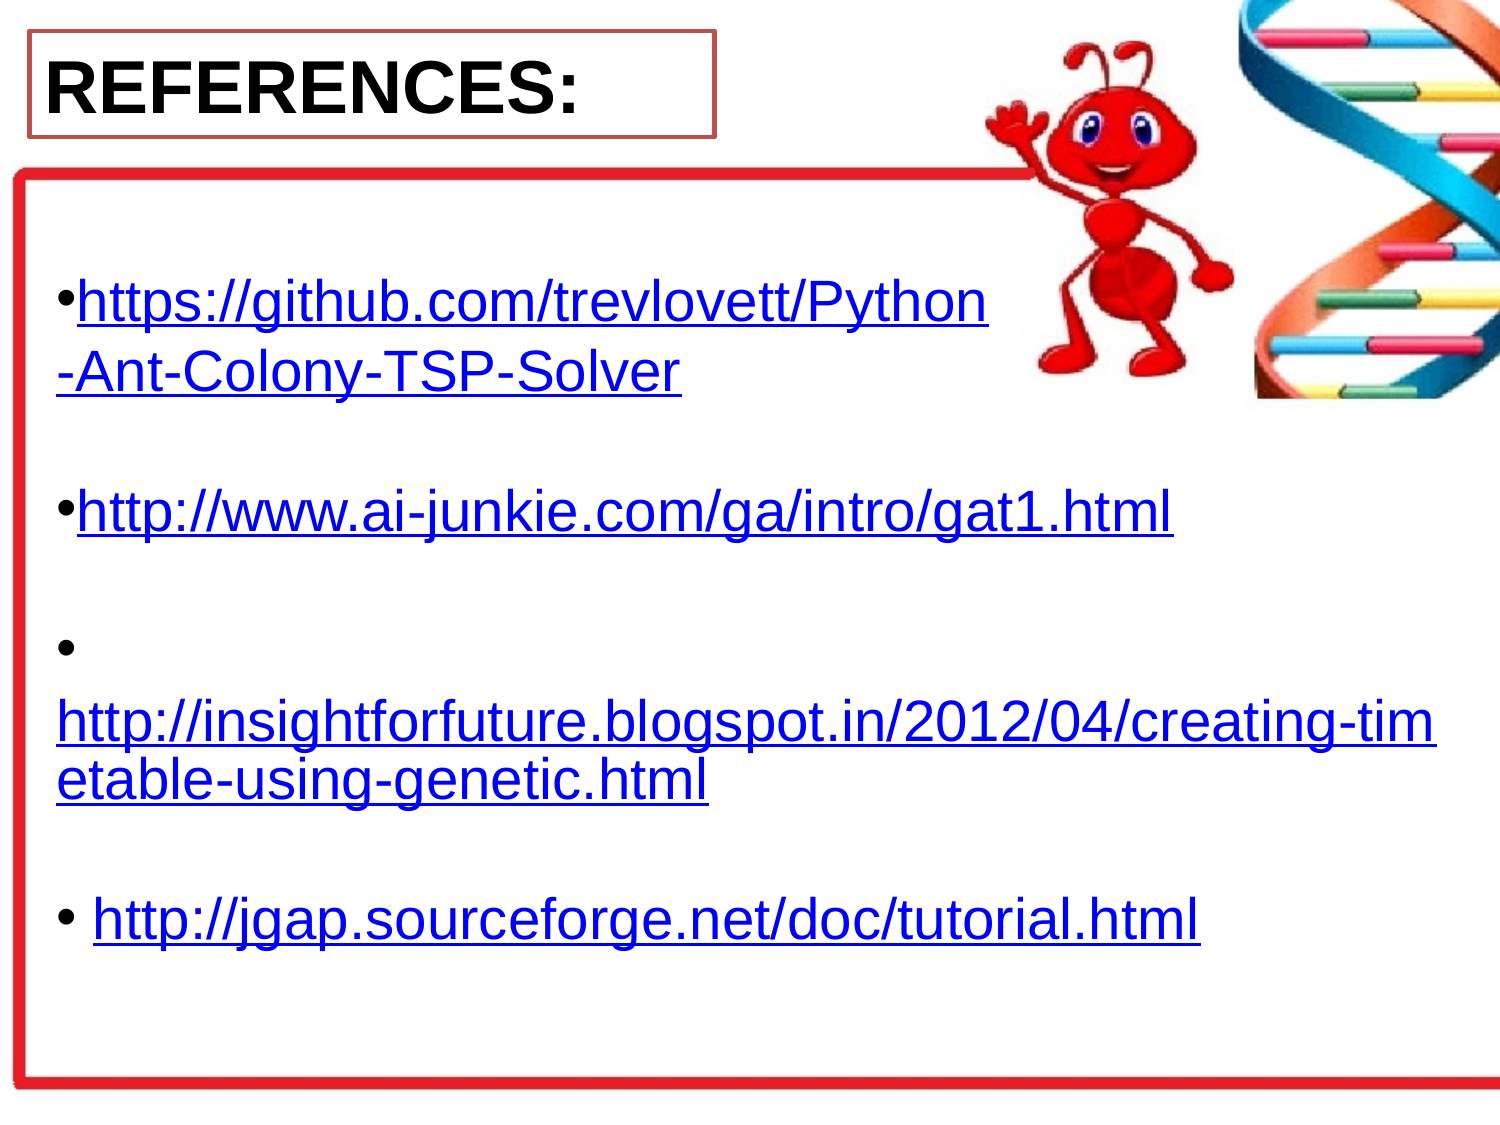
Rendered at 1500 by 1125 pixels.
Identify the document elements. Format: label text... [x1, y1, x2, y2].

picture [0, 0, 1500, 1125]
text_box https://github.com/trevlovett/Python -Ant-Colony-TSP-Solver http://www.ai-junkie.com/ga/intro/gat1.html http://insightforfuture.blogspot.in/2012/04/creating-timetable-using-genetic.html http://jgap.sourceforge.net/doc/tutorial.html [41, 255, 1459, 1125]
text_box REFERENCES: [29, 30, 715, 137]
